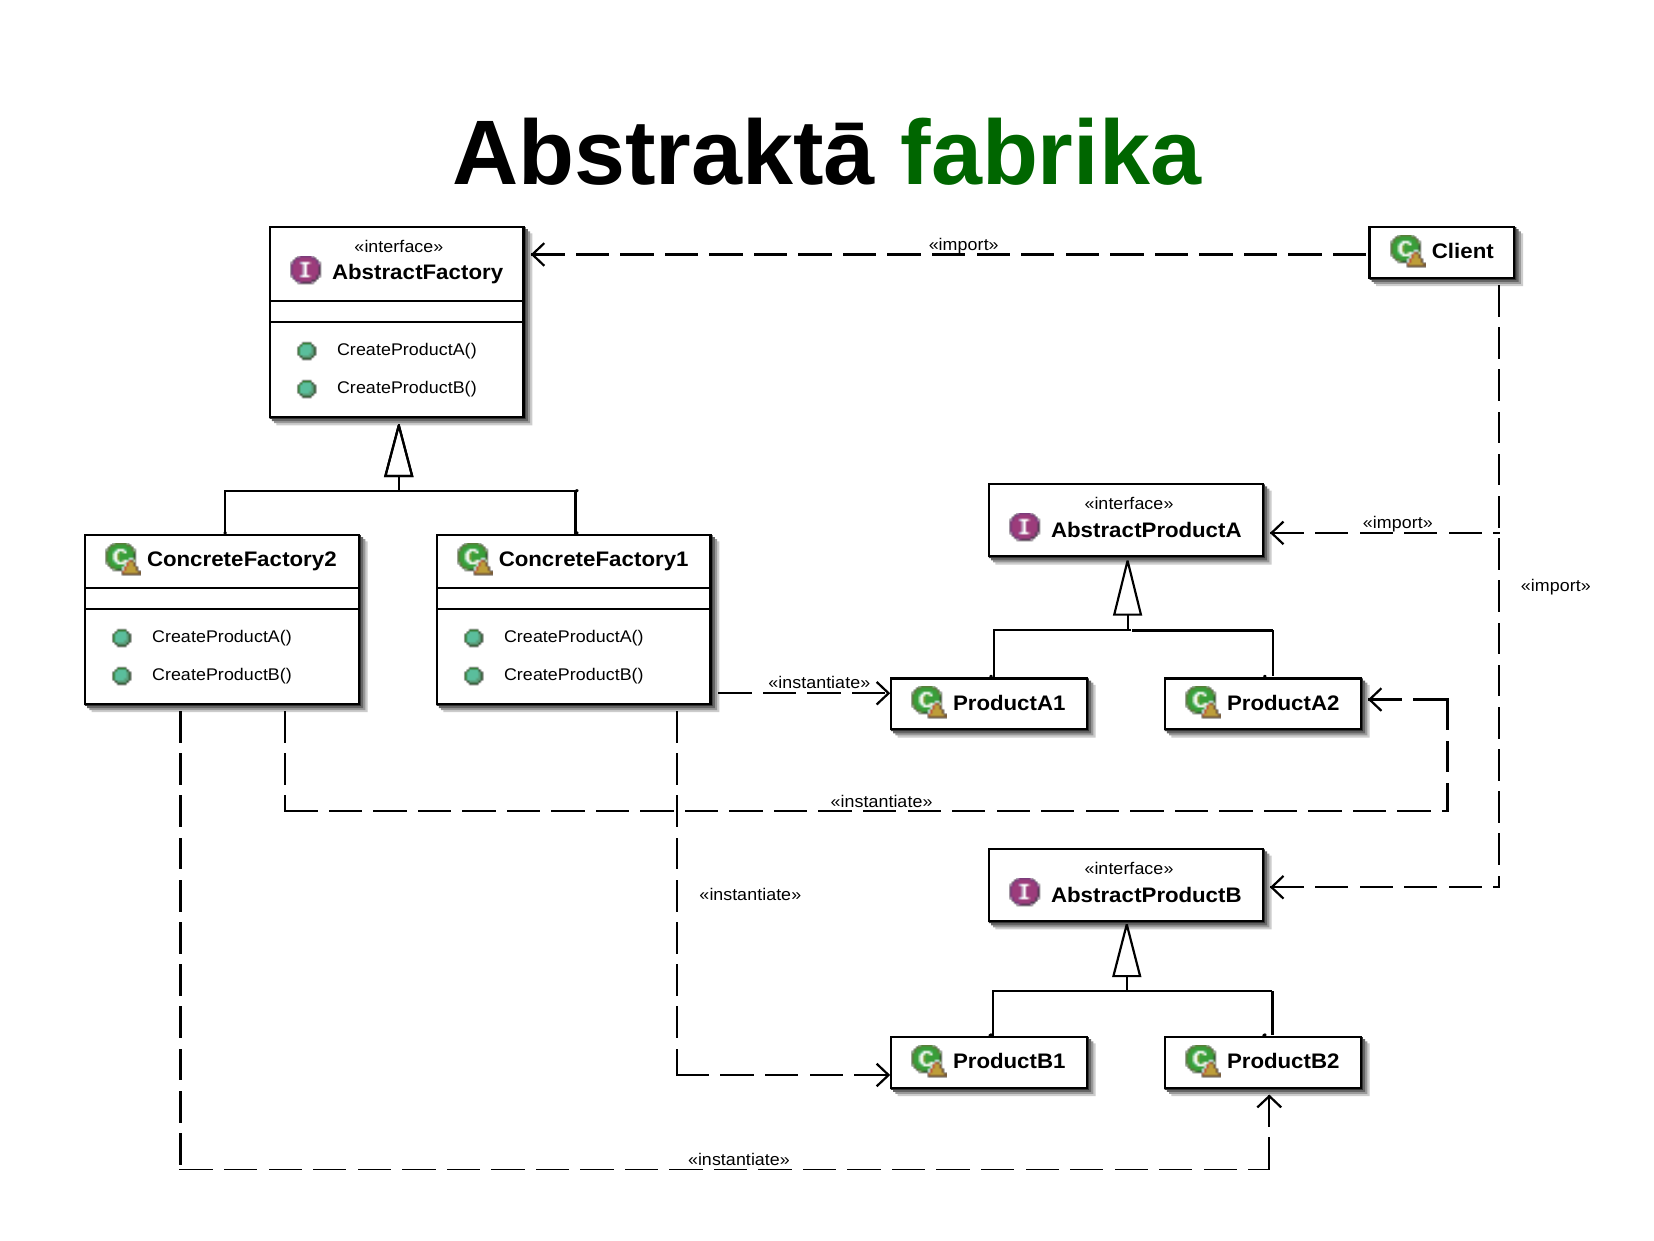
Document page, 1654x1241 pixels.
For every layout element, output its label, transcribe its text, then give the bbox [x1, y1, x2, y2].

picture [82, 224, 1590, 1170]
title Abstraktā fabrika [82, 49, 1571, 224]
